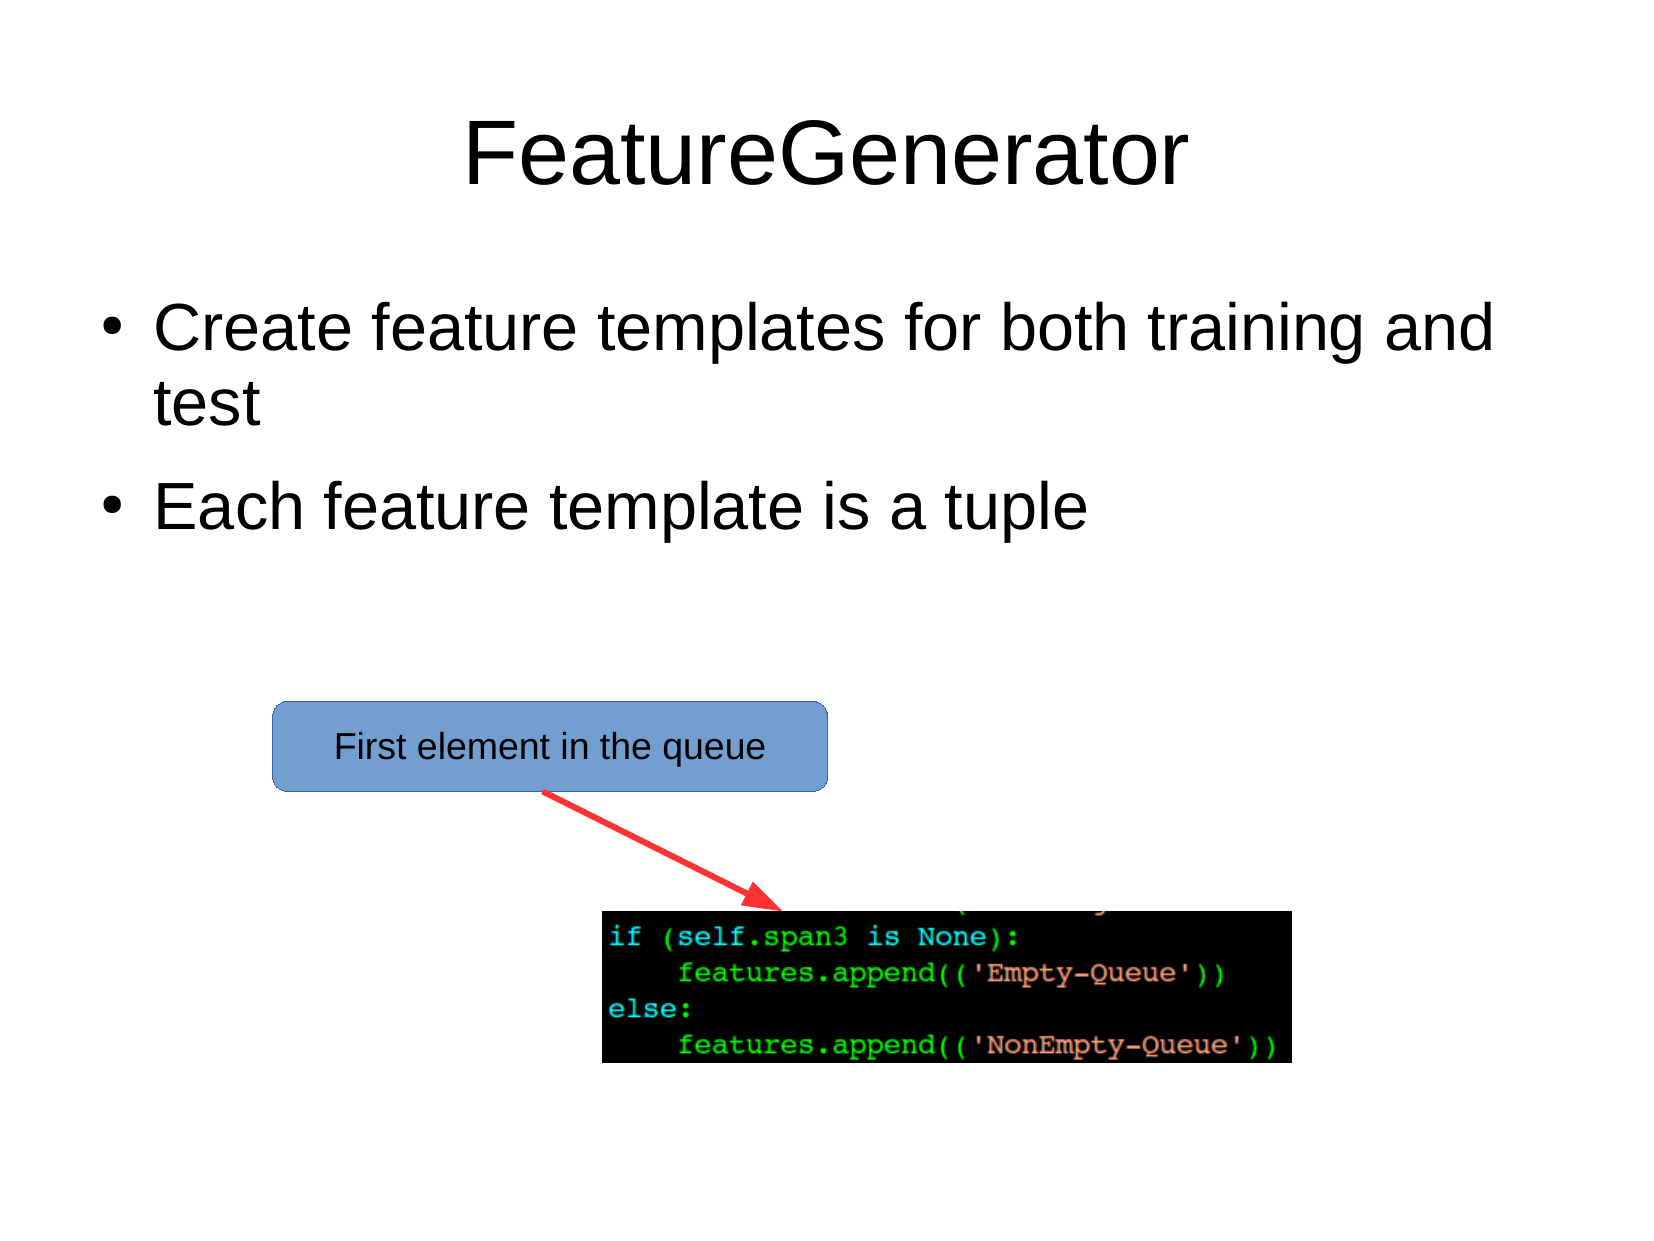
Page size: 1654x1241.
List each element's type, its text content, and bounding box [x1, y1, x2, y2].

title FeatureGenerator [82, 49, 1571, 257]
picture [602, 911, 1292, 1063]
text_box First element in the queue [272, 701, 828, 792]
list Create feature templates for both training and test Each feature template is a tuple [82, 290, 1571, 1010]
